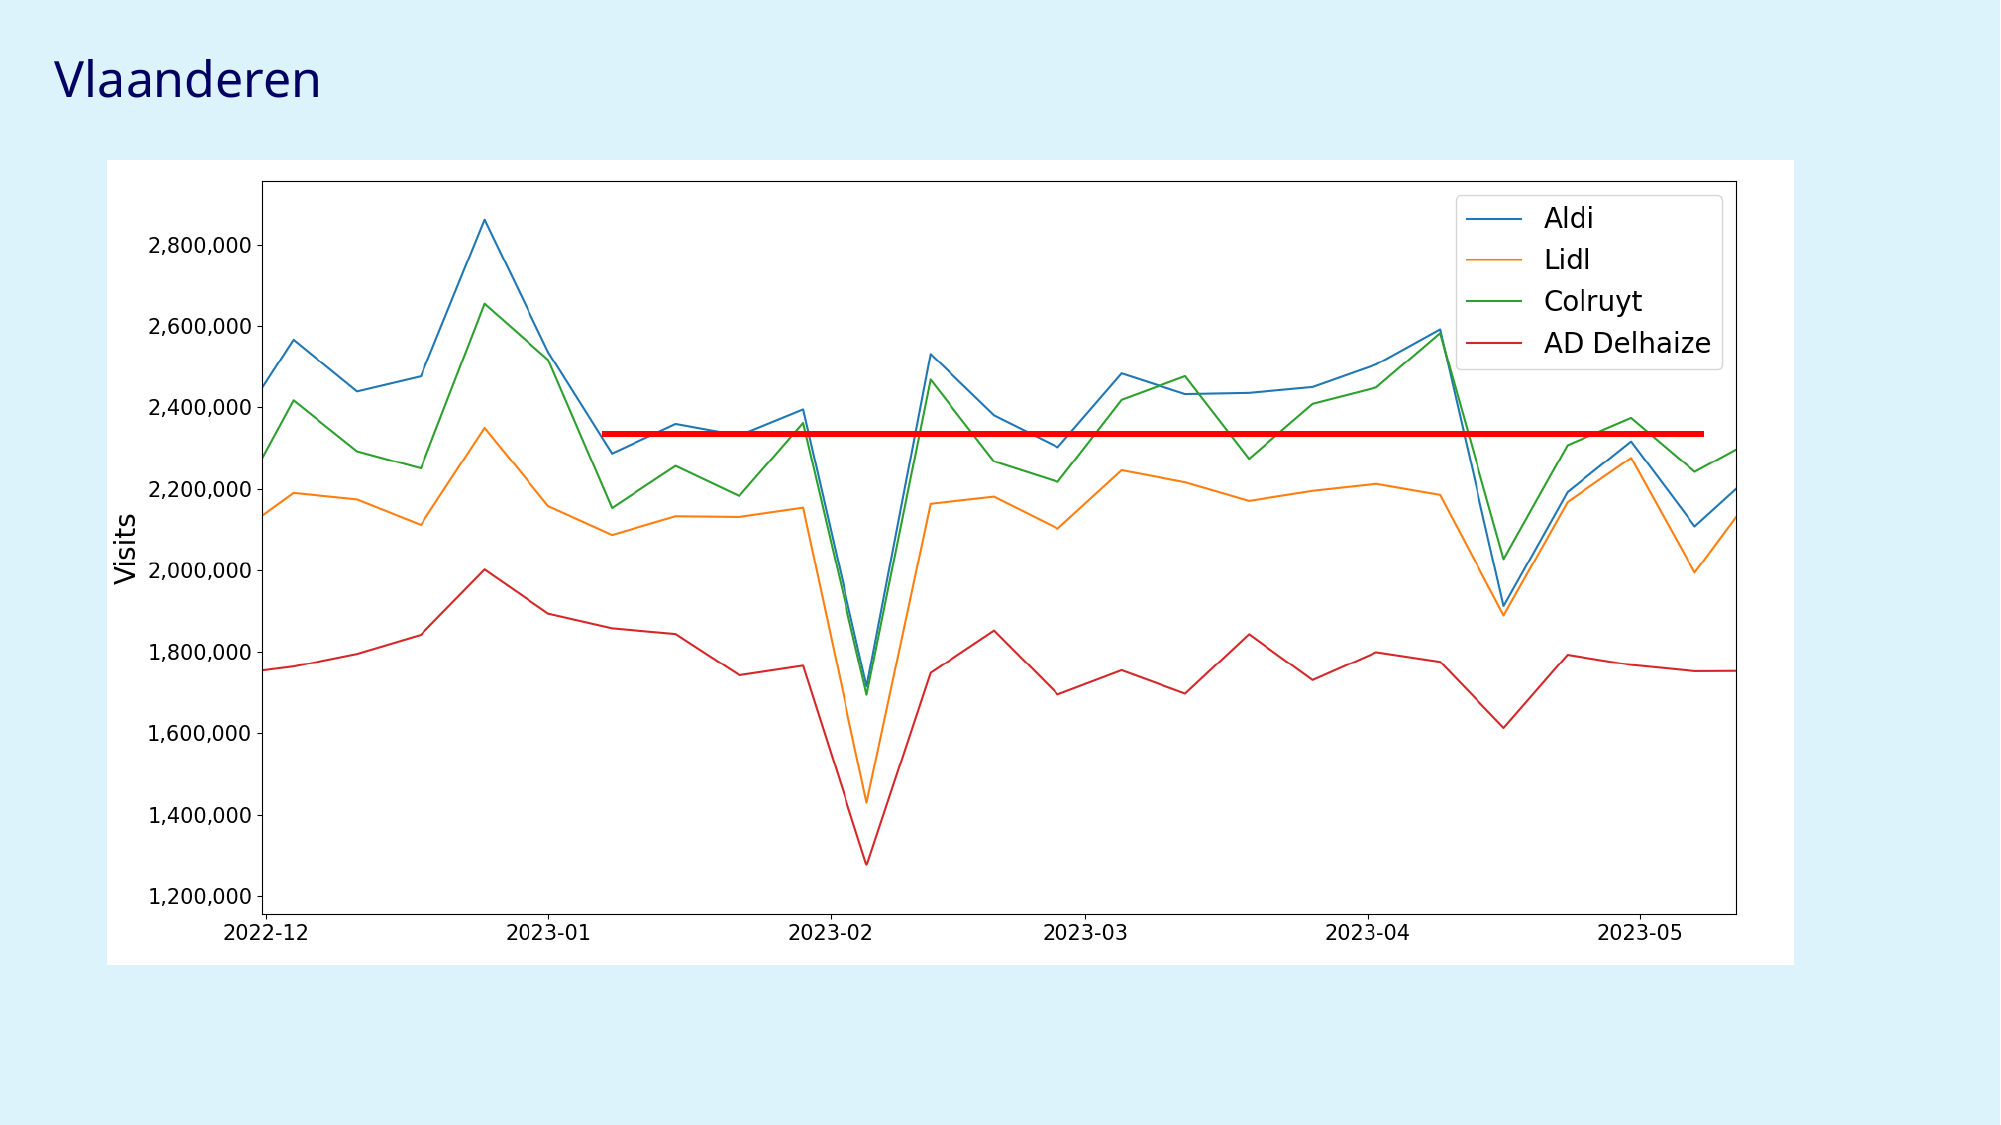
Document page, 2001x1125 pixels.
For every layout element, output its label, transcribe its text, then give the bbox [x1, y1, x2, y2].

text_box Vlaanderen [39, 39, 391, 116]
picture [107, 160, 1794, 965]
